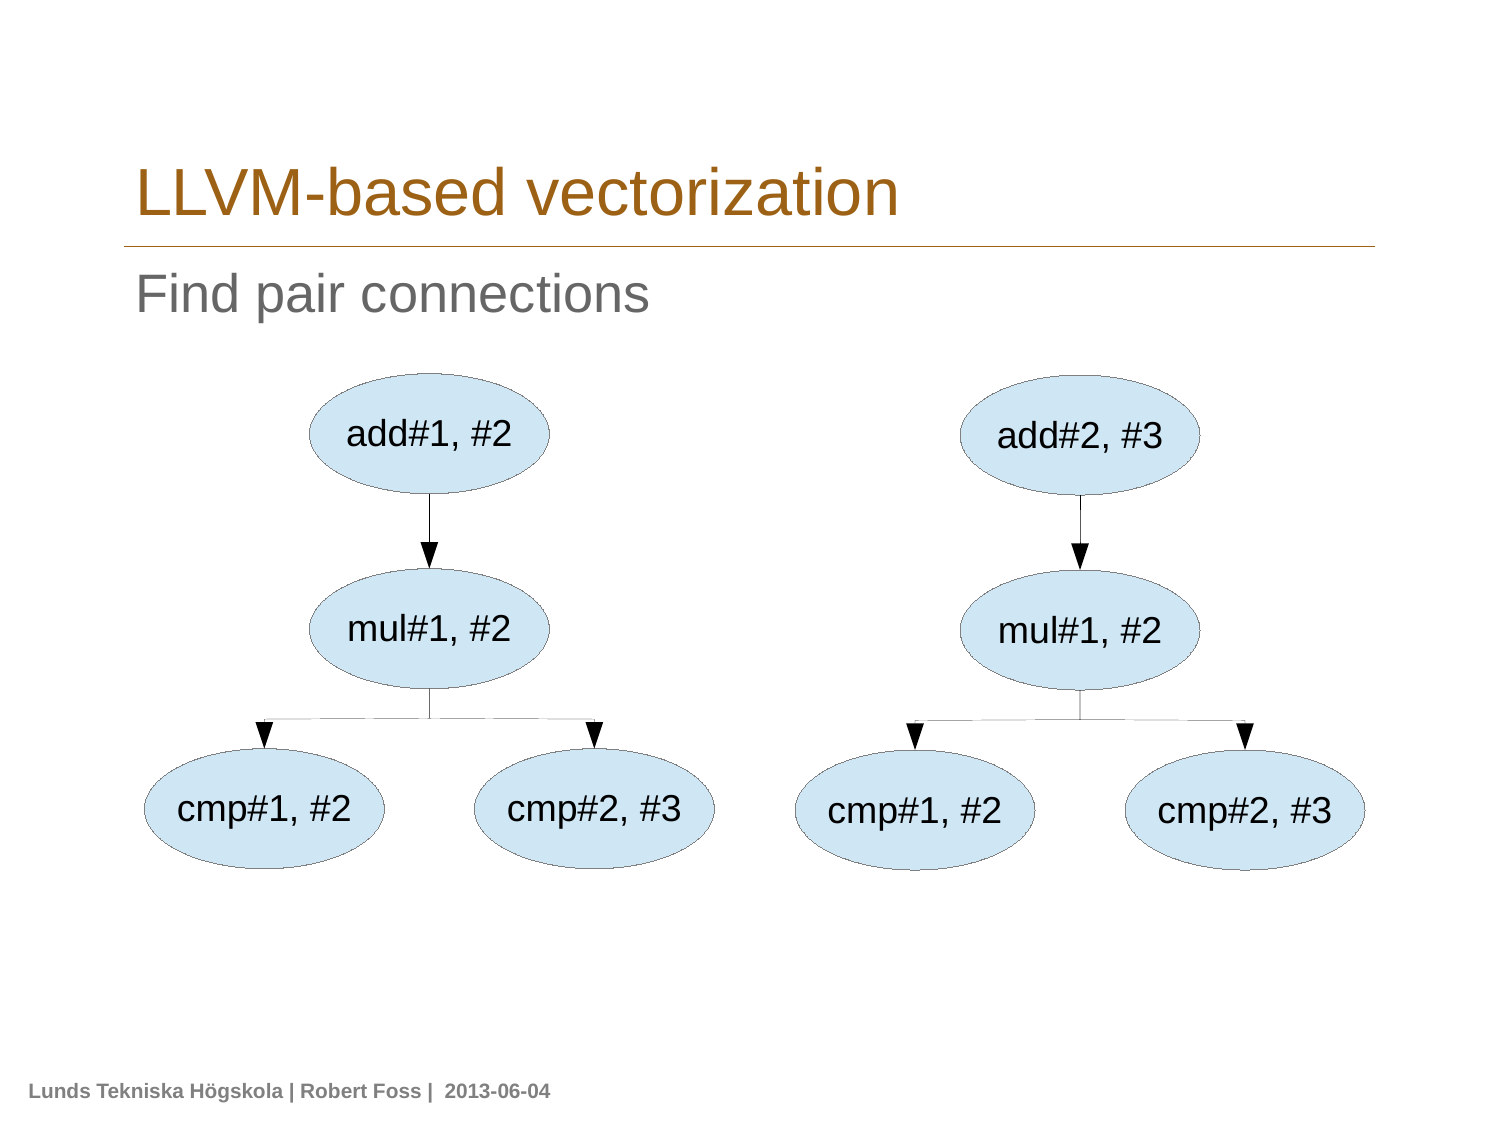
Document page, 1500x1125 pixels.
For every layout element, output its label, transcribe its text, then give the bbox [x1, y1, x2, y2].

text_box cmp#1, #2 [795, 750, 1036, 871]
text_box mul#1, #2 [960, 570, 1201, 691]
text_box mul#1, #2 [309, 568, 550, 689]
text_box cmp#1, #2 [144, 748, 385, 869]
text_box cmp#2, #3 [474, 748, 715, 869]
text_box add#1, #2 [309, 373, 550, 494]
title LLVM-based vectorization [120, 120, 1500, 258]
text_box add#2, #3 [960, 375, 1201, 496]
text_box cmp#2, #3 [1125, 750, 1366, 871]
title Find pair connections [120, 238, 1035, 344]
